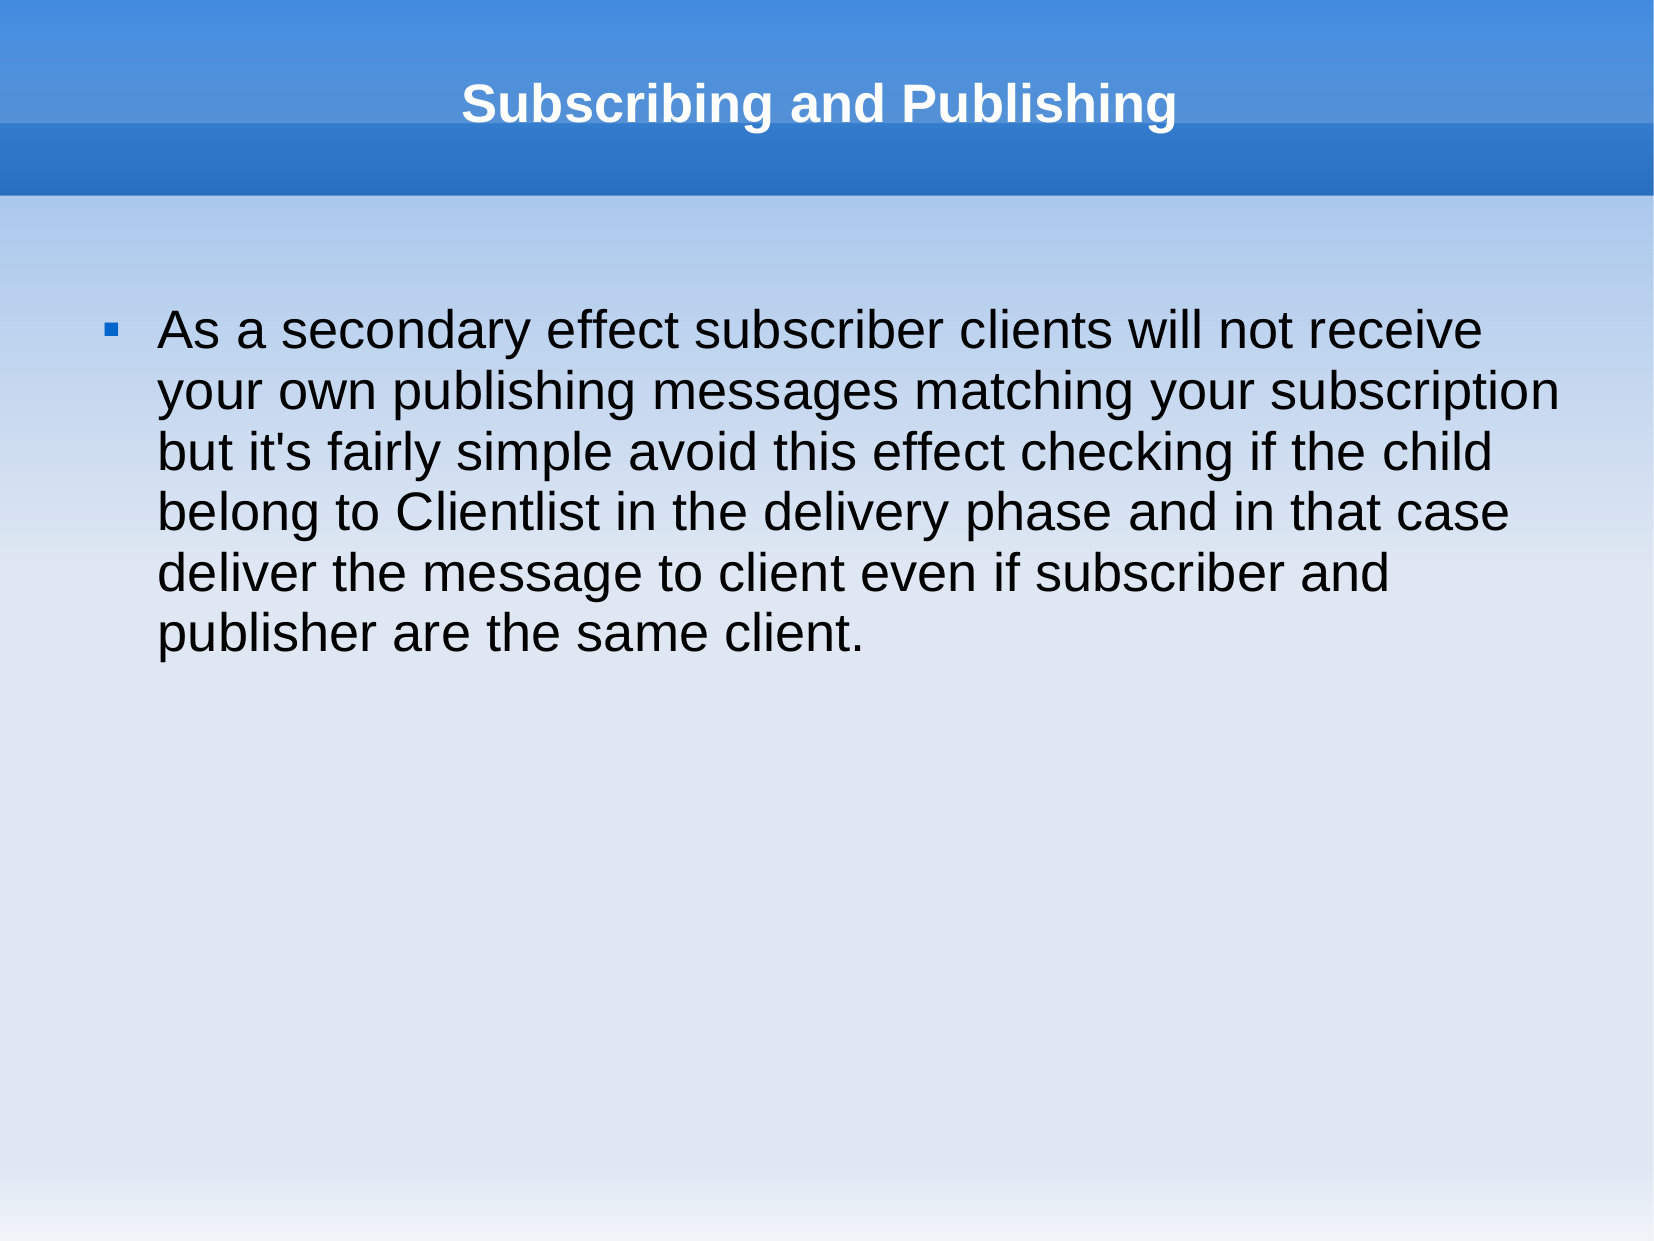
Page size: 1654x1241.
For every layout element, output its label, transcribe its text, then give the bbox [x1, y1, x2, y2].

picture [0, 0, 1654, 1241]
list As a secondary effect subscriber clients will not receive your own publishing messages matching your subscription but it's fairly simple avoid this effect checking if the child belong to Clientlist in the delivery phase and in that case deliver the message to client even if subscriber and publisher are the same client. [86, 300, 1576, 1104]
title Subscribing and Publishing [76, 7, 1565, 200]
